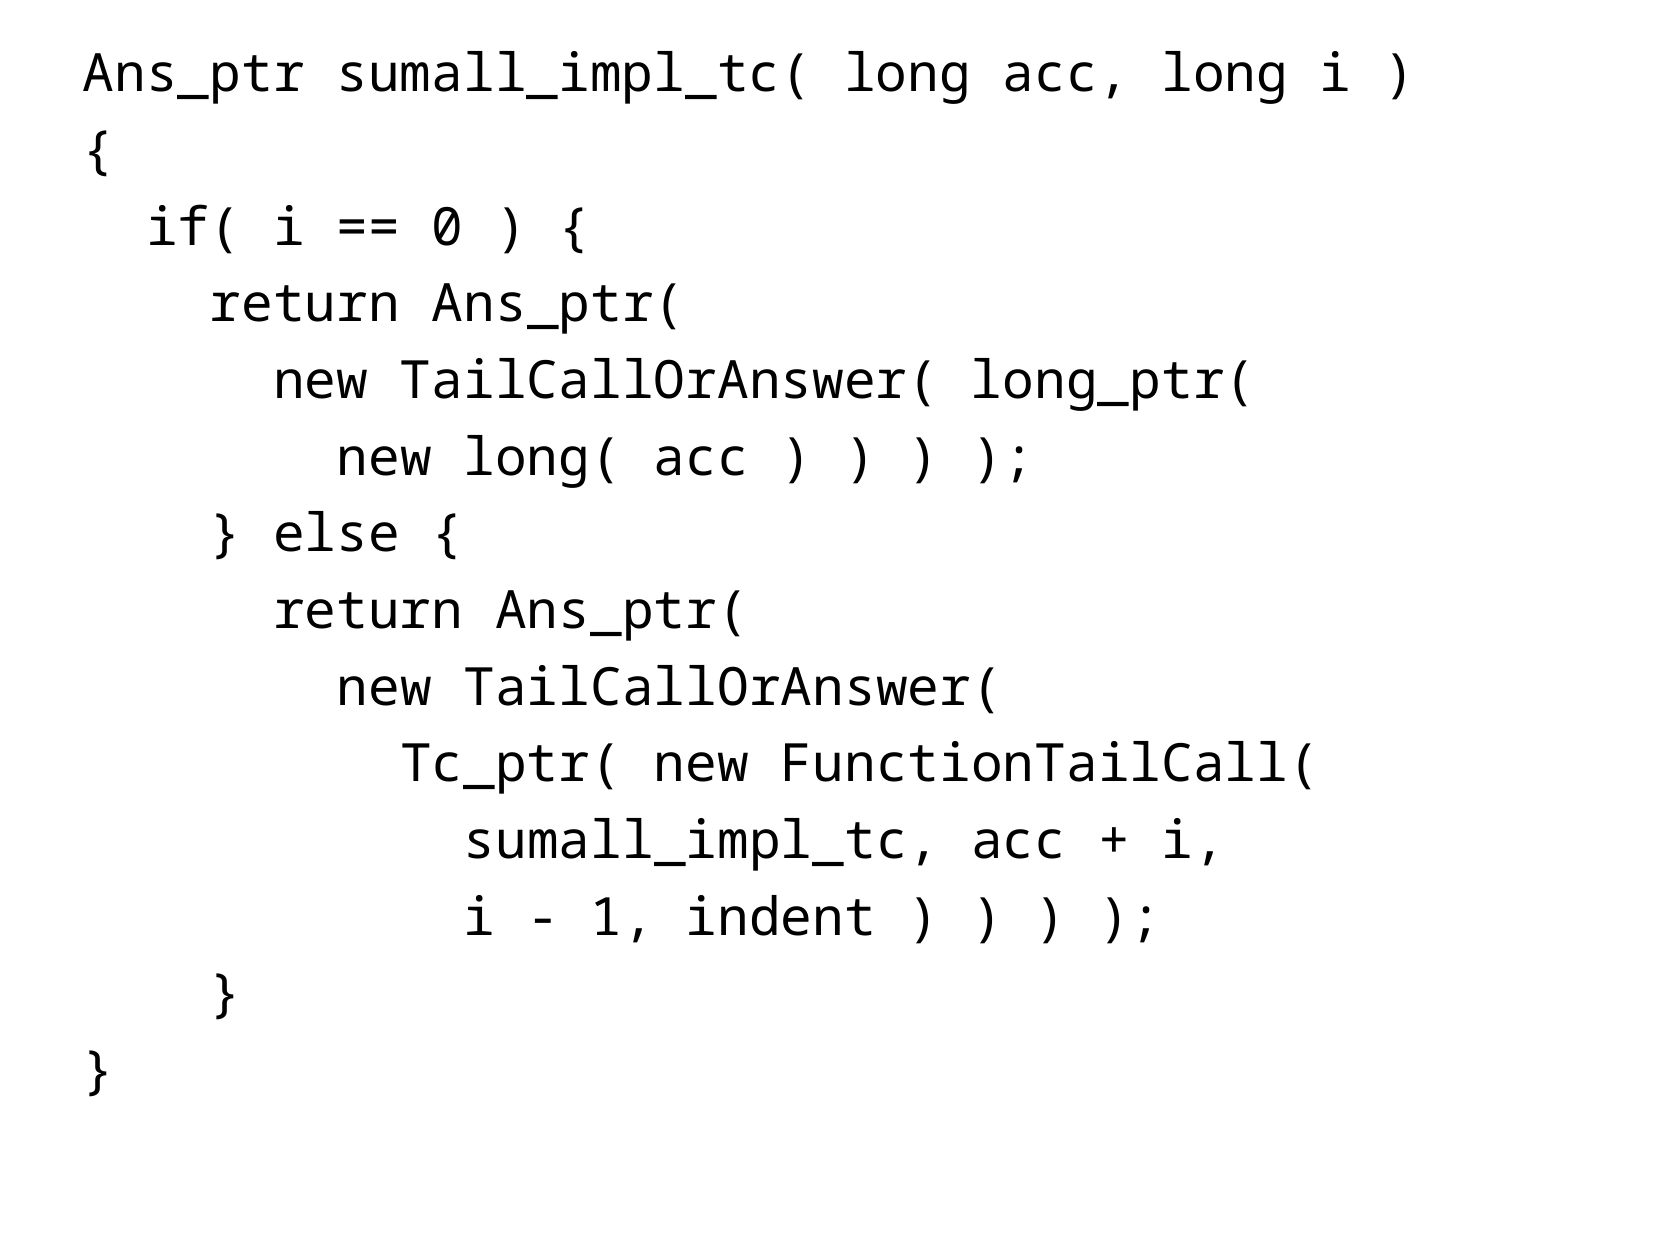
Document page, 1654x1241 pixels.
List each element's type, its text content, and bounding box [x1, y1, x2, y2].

list Ans_ptr sumall_impl_tc( long acc, long i ) { if( i == 0 ) { return Ans_ptr( new TailCallOrAnswer( long_ptr( new long( acc ) ) ) ); } else { return Ans_ptr( new TailCallOrAnswer( Tc_ptr( new FunctionTailCall( sumall_impl_tc, acc + i, i - 1, indent ) ) ) ); } } [82, 35, 1654, 1109]
